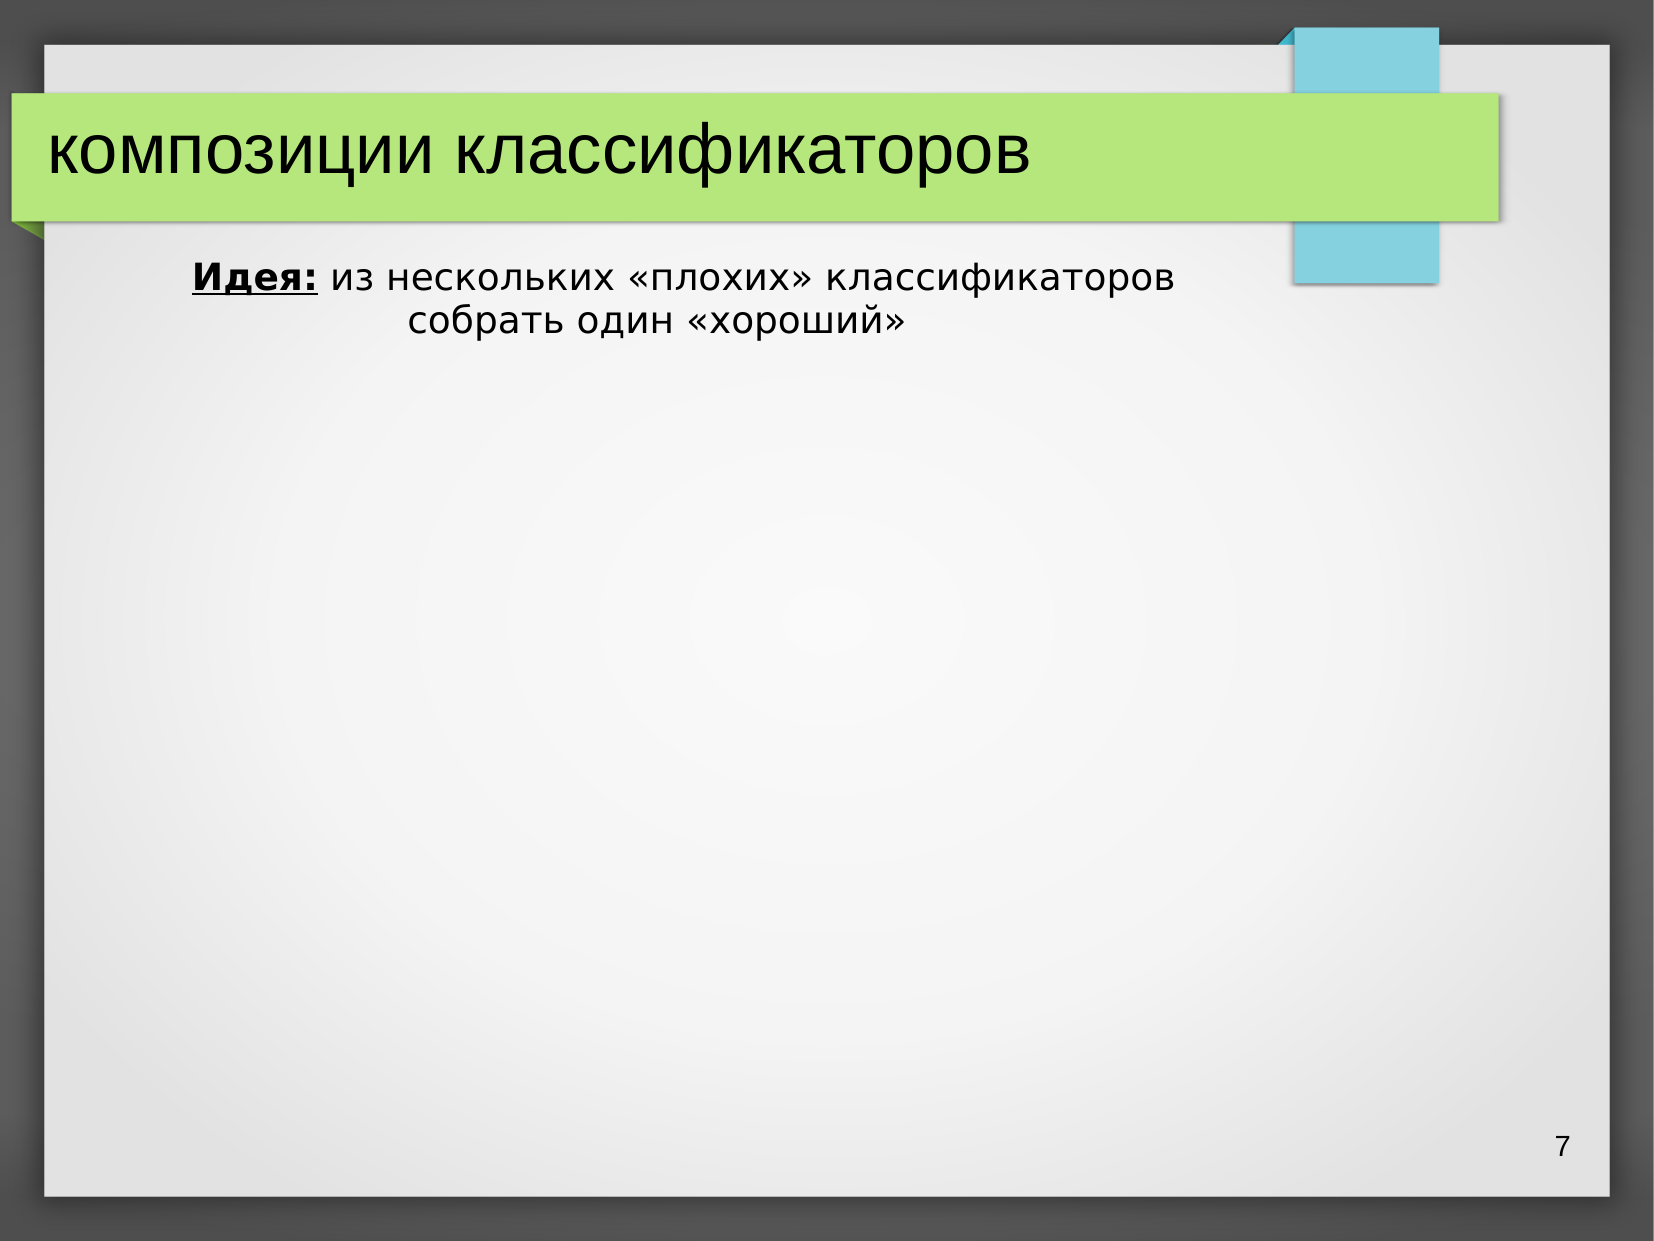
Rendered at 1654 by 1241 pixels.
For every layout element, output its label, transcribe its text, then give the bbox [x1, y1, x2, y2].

text_box Идея: из нескольких «плохих» классификаторов собрать один «хороший» [177, 248, 1205, 890]
picture [0, 0, 1654, 1241]
title композиции классификаторов [47, 109, 1501, 189]
